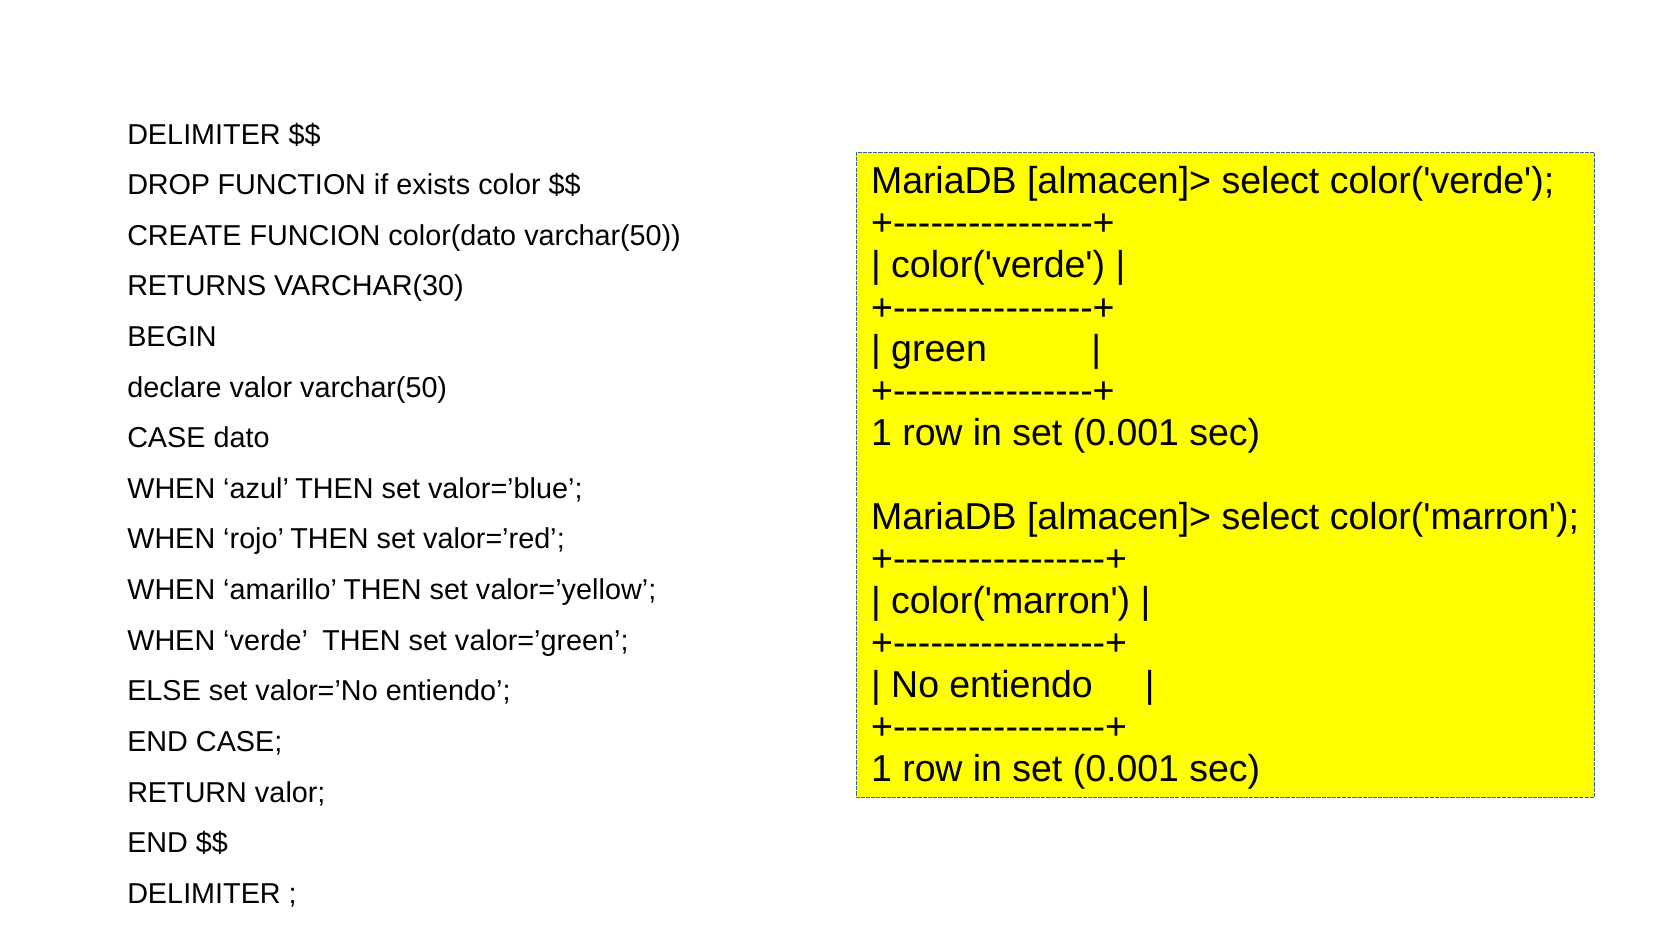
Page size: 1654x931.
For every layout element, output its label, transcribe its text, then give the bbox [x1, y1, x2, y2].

text_box MariaDB [almacen]> select color('verde'); +----------------+ | color('verde') | +----------------+ | green | +----------------+ 1 row in set (0.001 sec) MariaDB [almacen]> select color('marron'); +-----------------+ | color('marron') | +-----------------+ | No entiendo | +-----------------+ 1 row in set (0.001 sec) [856, 152, 1595, 798]
list DELIMITER $$ DROP FUNCTION if exists color $$ CREATE FUNCION color(dato varchar(50)) RETURNS VARCHAR(30) BEGIN declare valor varchar(50) CASE dato WHEN ‘azul’ THEN set valor=’blue’; WHEN ‘rojo’ THEN set valor=’red’; WHEN ‘amarillo’ THEN set valor=’yellow’; WHEN ‘verde’ THEN set valor=’green’; ELSE set valor=’No entiendo’; END CASE; RETURN valor; END $$ DELIMITER ; [82, 118, 1625, 916]
